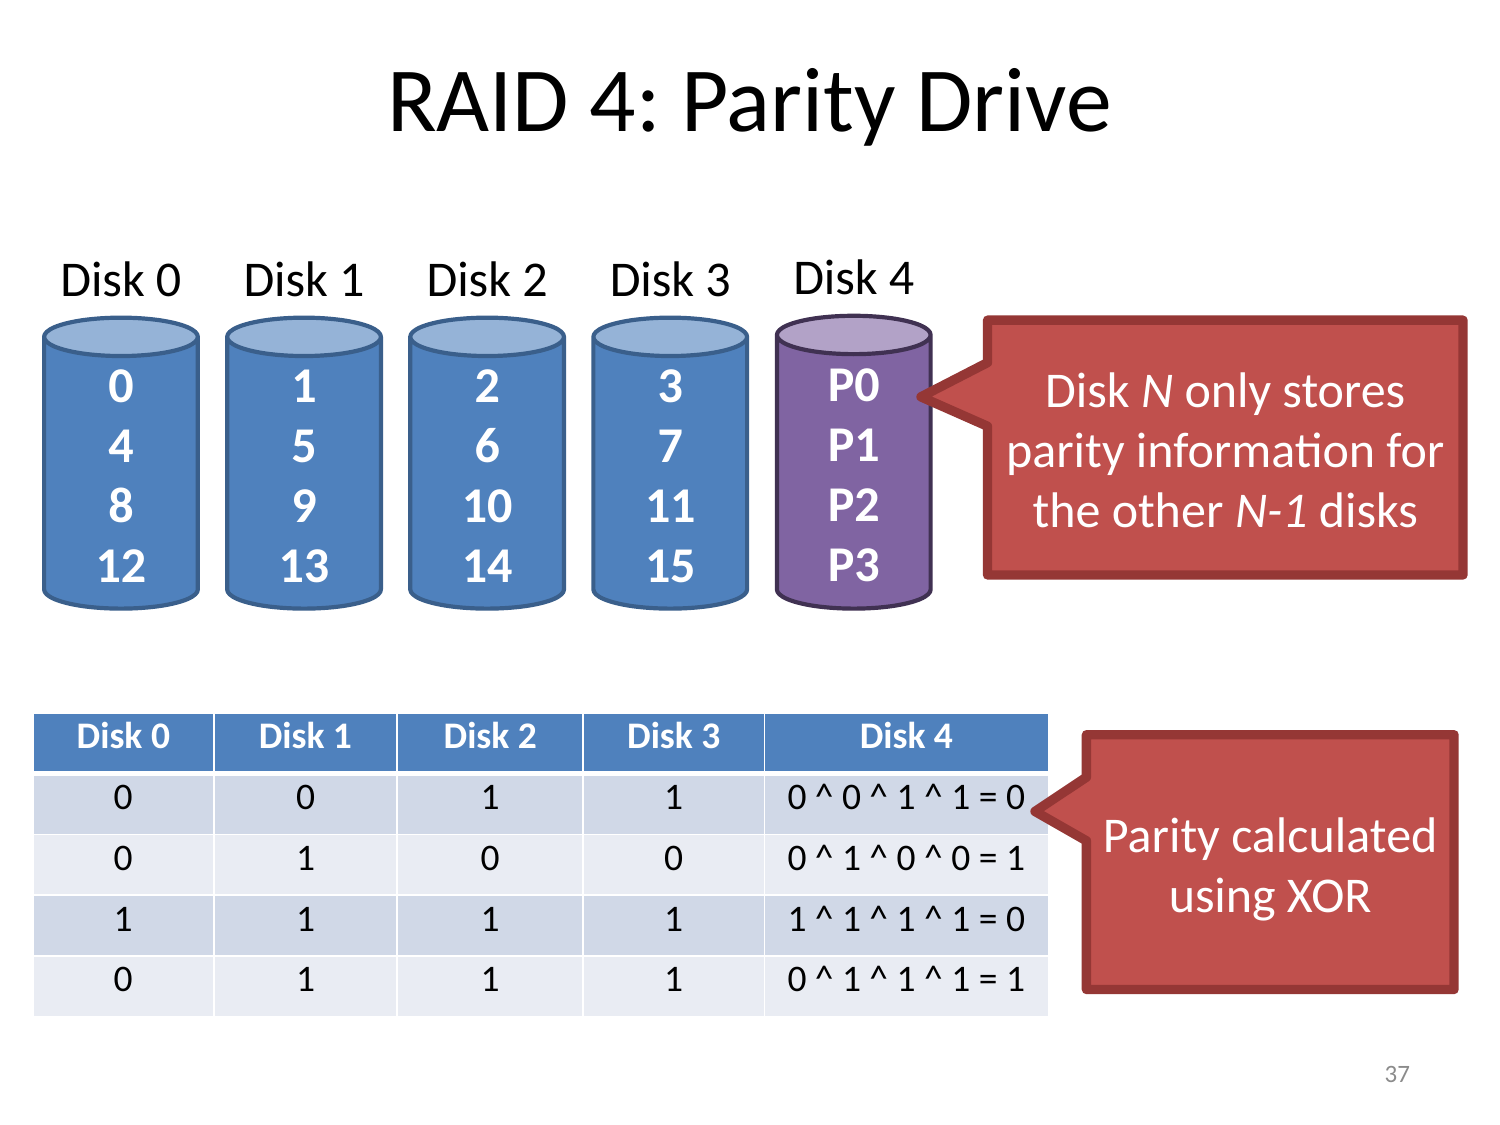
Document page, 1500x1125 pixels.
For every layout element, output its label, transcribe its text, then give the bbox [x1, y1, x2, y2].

table_cell 1 ^ 1 ^ 1 ^ 1 = 0 [765, 896, 1048, 955]
title RAID 4: Parity Drive [75, 1, 1425, 189]
table_cell 0 [215, 776, 396, 834]
text_box Disk 0 [45, 239, 197, 315]
table_header Disk 1 [215, 714, 396, 771]
table_cell 0 ^ 1 ^ 1 ^ 1 = 1 [765, 957, 1048, 1016]
table_cell 1 [215, 896, 396, 955]
text_box 1 5 9 13 [227, 340, 381, 609]
table_header Disk 4 [765, 714, 1048, 771]
table_cell 1 [398, 957, 582, 1016]
table_cell 1 [584, 896, 764, 955]
table_cell 1 [215, 835, 396, 894]
text_box 3 7 11 15 [593, 338, 748, 609]
table_cell 1 [215, 957, 396, 1016]
text_box P0 P1 P2 P3 [776, 336, 931, 609]
table_cell 0 ^ 1 ^ 0 ^ 0 = 1 [765, 835, 1048, 894]
text_box Disk 1 [228, 239, 380, 315]
table_cell 1 [398, 776, 582, 834]
slide_number <number> [1074, 1042, 1425, 1103]
text_box 2 6 10 14 [410, 340, 564, 609]
text_box Disk 3 [594, 239, 746, 315]
table_cell 1 [398, 896, 582, 955]
text_box Parity calculated using XOR [1035, 734, 1455, 990]
table_cell 0 [584, 835, 764, 894]
table_header Disk 3 [584, 714, 764, 771]
table_cell 1 [584, 776, 764, 834]
table_cell 1 [34, 896, 213, 955]
text_box Disk 2 [411, 239, 563, 315]
table_cell 1 [584, 957, 764, 1016]
text_box Disk 4 [778, 237, 930, 313]
table_cell 0 [34, 776, 213, 834]
table_cell 0 [34, 835, 213, 894]
table_cell 0 ^ 0 ^ 1 ^ 1 = 0 [765, 776, 1048, 834]
table_header Disk 0 [34, 714, 213, 771]
table_cell Read [410, 317, 564, 357]
table_cell D [593, 317, 748, 357]
table_cell (N / 4) * R [227, 317, 381, 357]
text_box Disk N only stores parity information for the other N-1 disks [920, 320, 1464, 575]
text_box 0 4 8 12 [44, 340, 198, 609]
table_cell D [776, 315, 931, 355]
table_cell 0 [34, 957, 213, 1016]
table_cell (N / 2) * R [44, 317, 198, 357]
table_cell 0 [398, 835, 582, 894]
table_header Disk 2 [398, 714, 582, 771]
